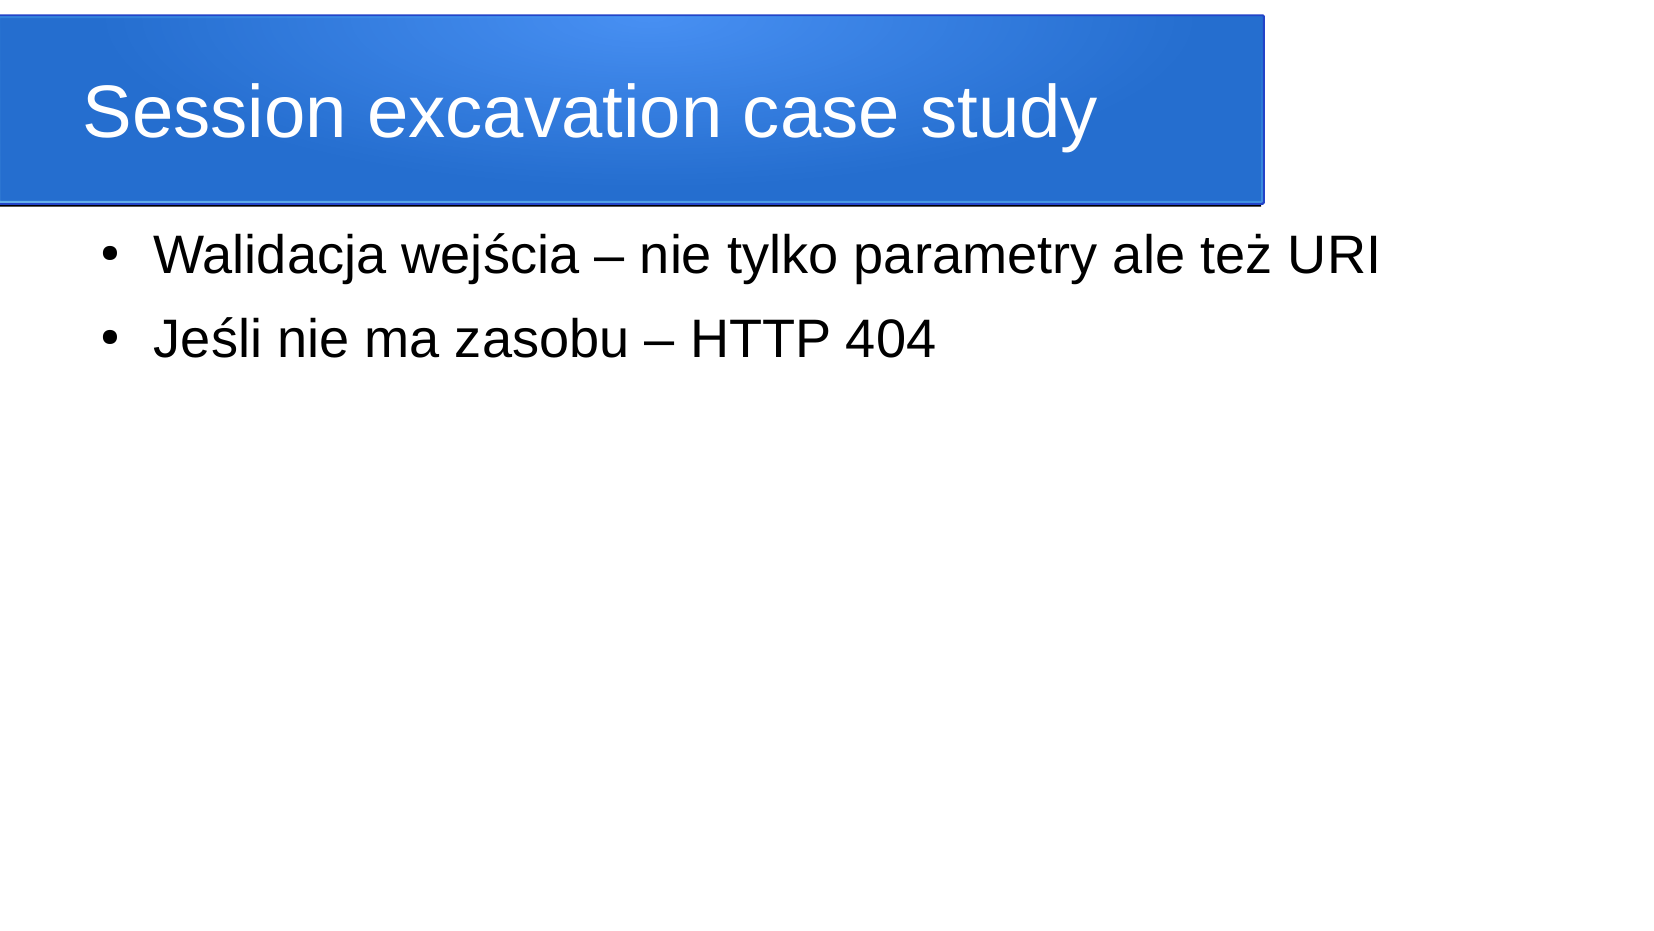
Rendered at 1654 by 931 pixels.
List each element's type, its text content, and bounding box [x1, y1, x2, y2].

title Session excavation case study [82, 35, 1235, 189]
list Walidacja wejścia – nie tylko parametry ale też URI Jeśli nie ma zasobu – HTTP 404 [82, 224, 1571, 764]
